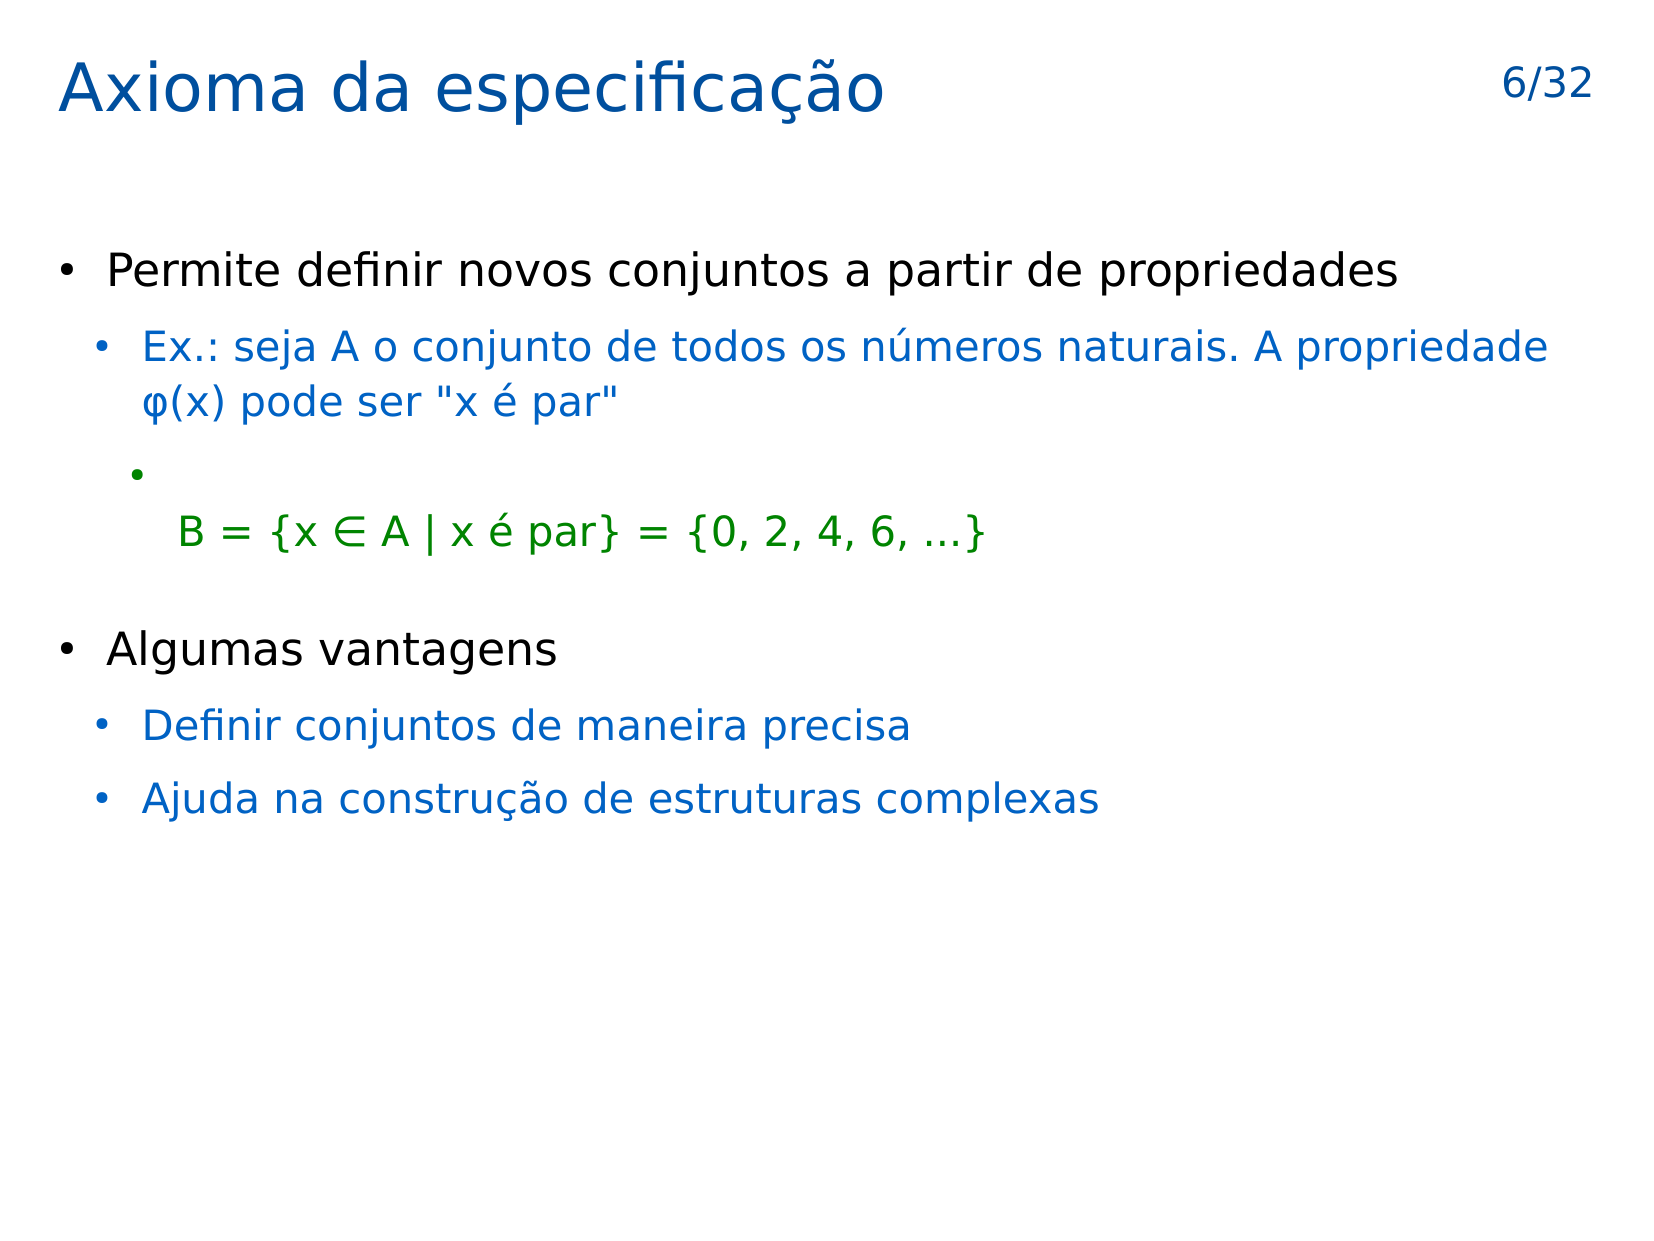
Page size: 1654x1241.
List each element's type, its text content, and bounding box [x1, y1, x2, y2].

list Permite definir novos conjuntos a partir de propriedades Ex.: seja A o conjunto de todos os números naturais. A propriedade φ(x) pode ser "x é par" B = {x ∈ A | x é par} = {0, 2, 4, 6, ...} Algumas vantagens Definir conjuntos de maneira precisa Ajuda na construção de estruturas complexas [59, 236, 1595, 1211]
title Axioma da especificação [59, 29, 1625, 148]
